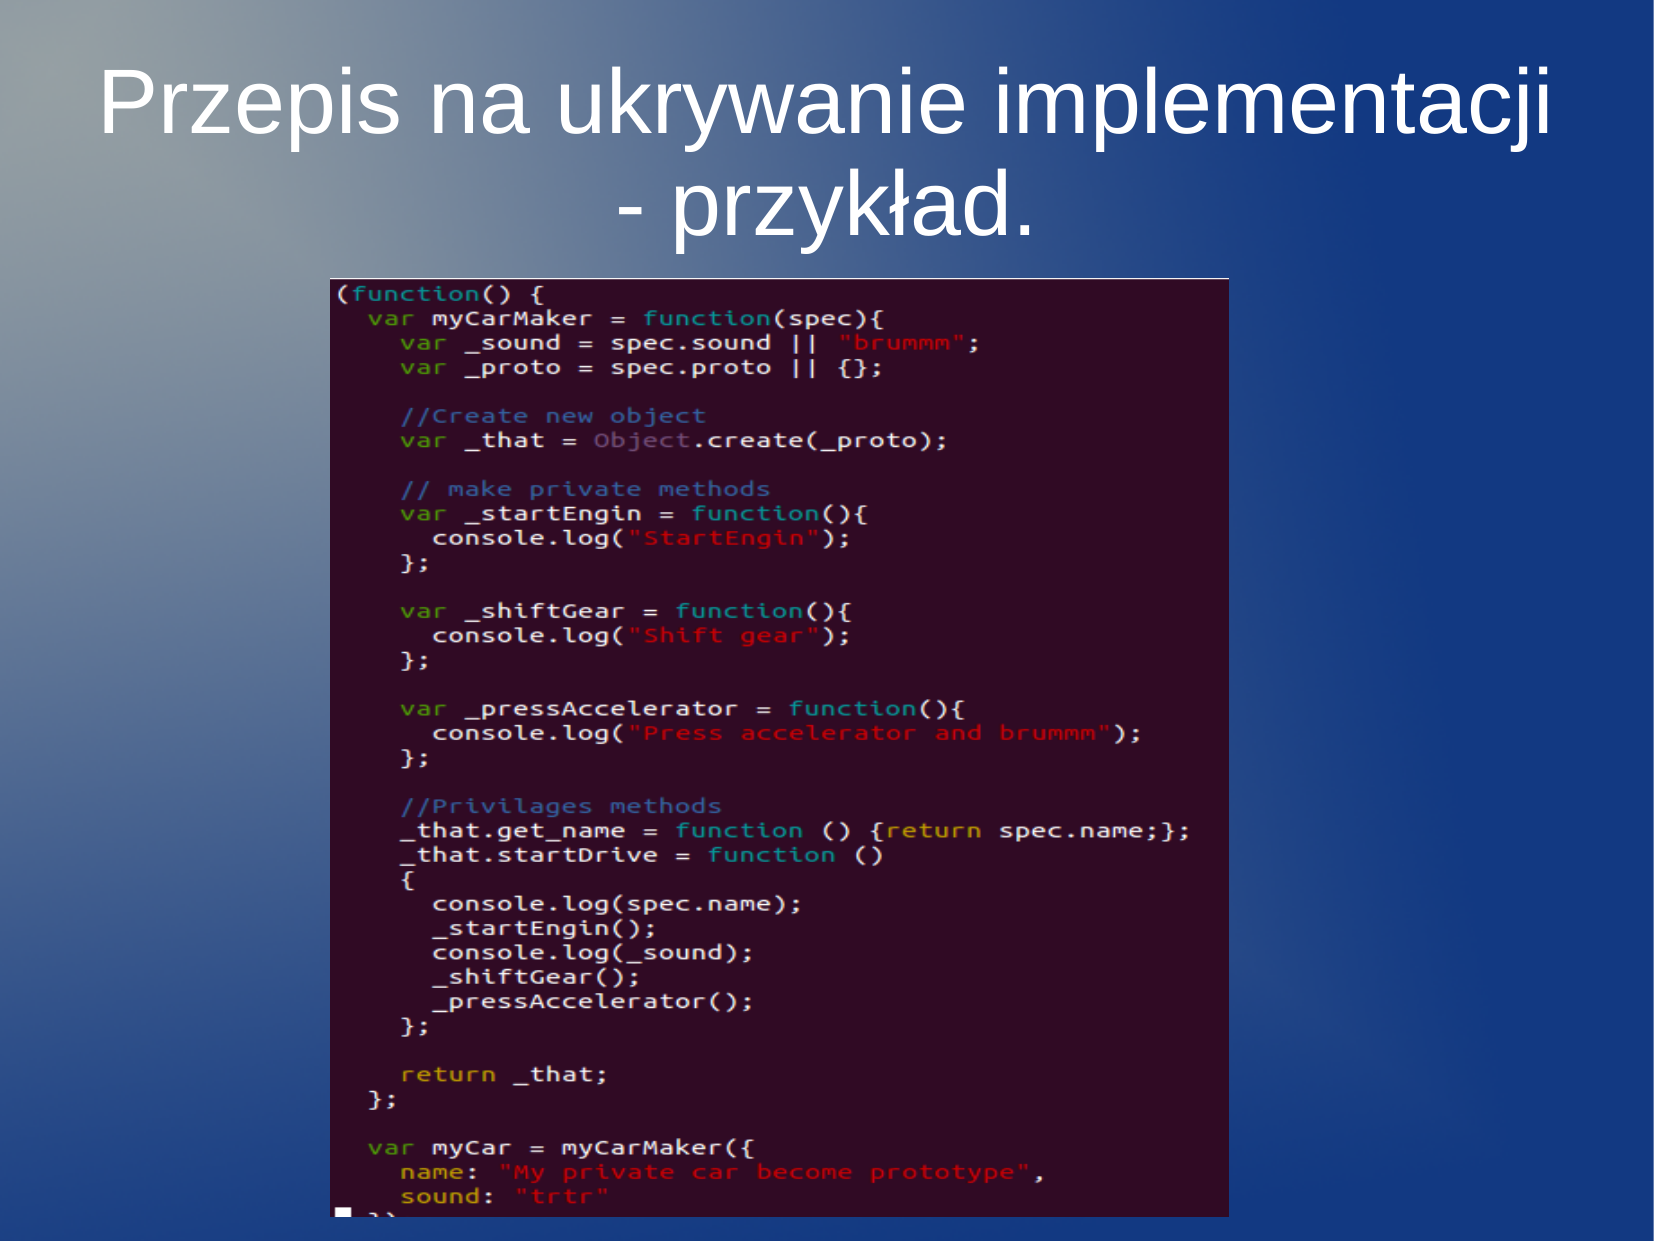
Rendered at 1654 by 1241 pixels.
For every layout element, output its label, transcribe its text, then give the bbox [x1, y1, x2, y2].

title Przepis na ukrywanie implementacji - przykład. [82, 49, 1571, 257]
picture [0, 0, 1654, 1241]
